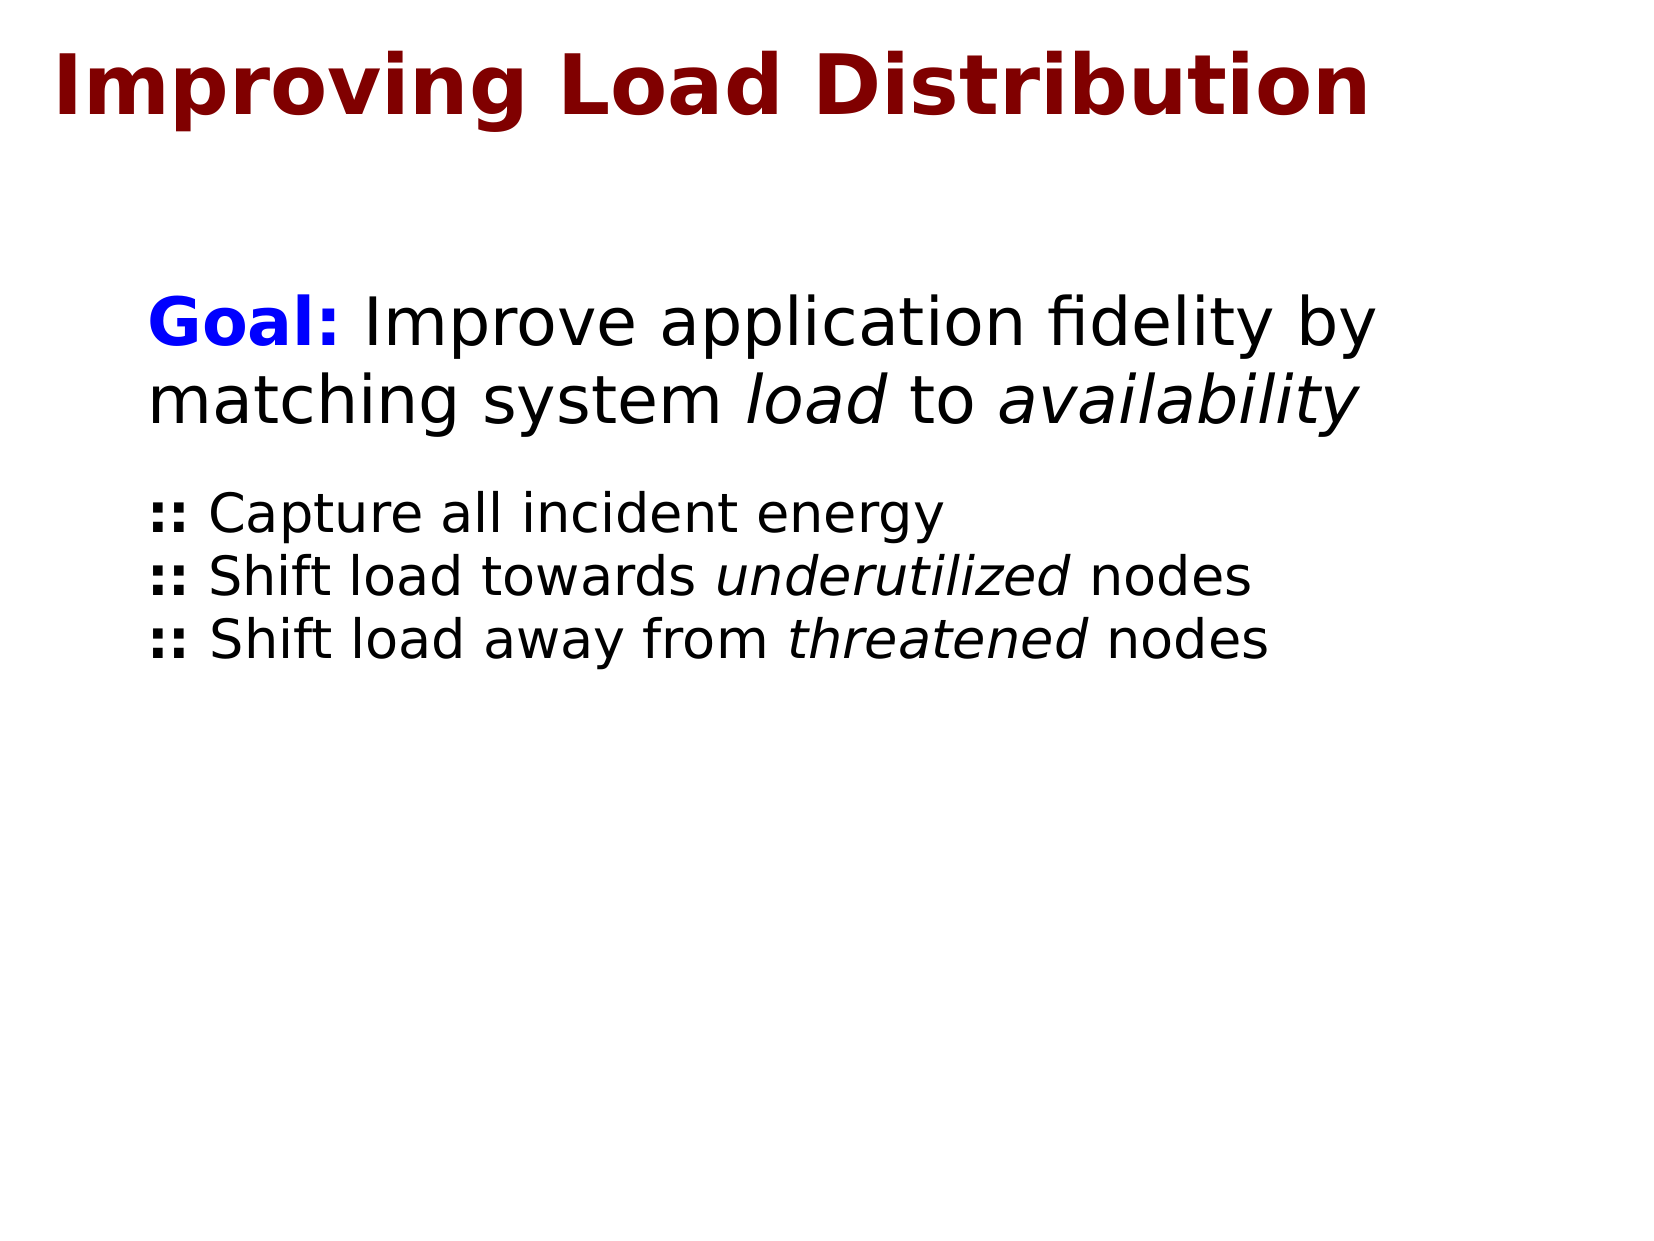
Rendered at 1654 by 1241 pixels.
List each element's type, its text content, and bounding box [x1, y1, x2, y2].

title Improving Load Distribution [52, 7, 1654, 165]
text_box Goal: Improve application fidelity by matching system load to availability :: Capture all incident energy :: Shift load towards underutilized nodes :: Shift load away from threatened nodes [132, 276, 1539, 680]
